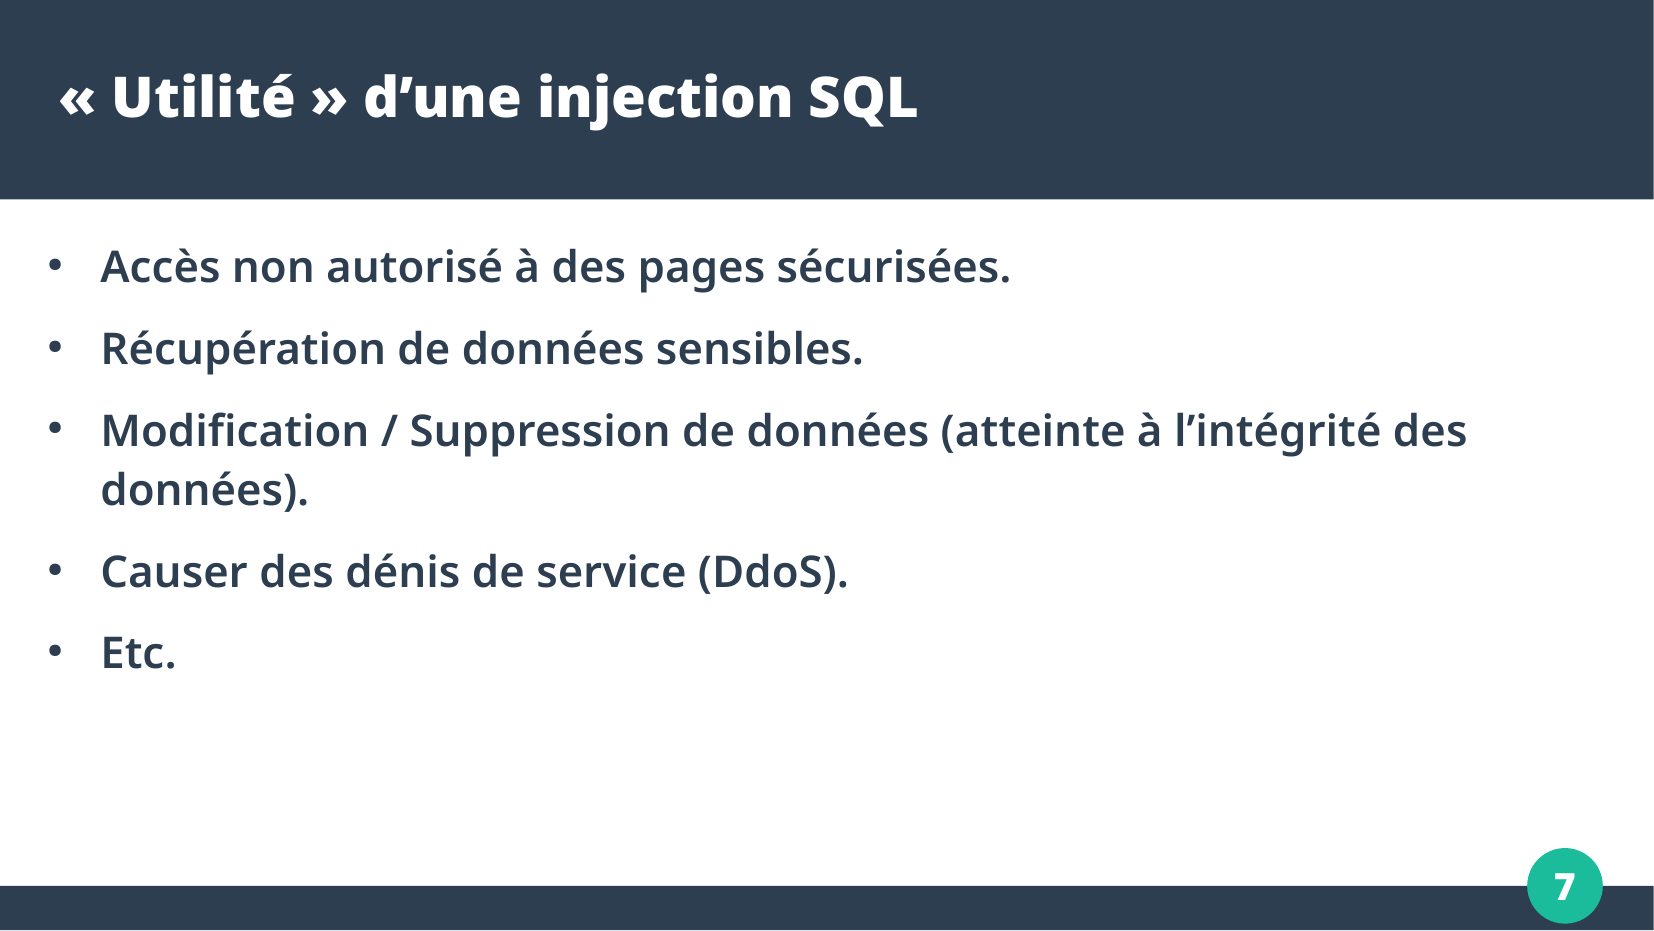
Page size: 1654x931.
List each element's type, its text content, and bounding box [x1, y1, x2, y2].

list Accès non autorisé à des pages sécurisées. Récupération de données sensibles. Modification / Suppression de données (atteinte à l’intégrité des données). Causer des dénis de service (DdoS). Etc. [29, 236, 1625, 798]
title « Utilité » d’une injection SQL [59, 37, 1595, 155]
